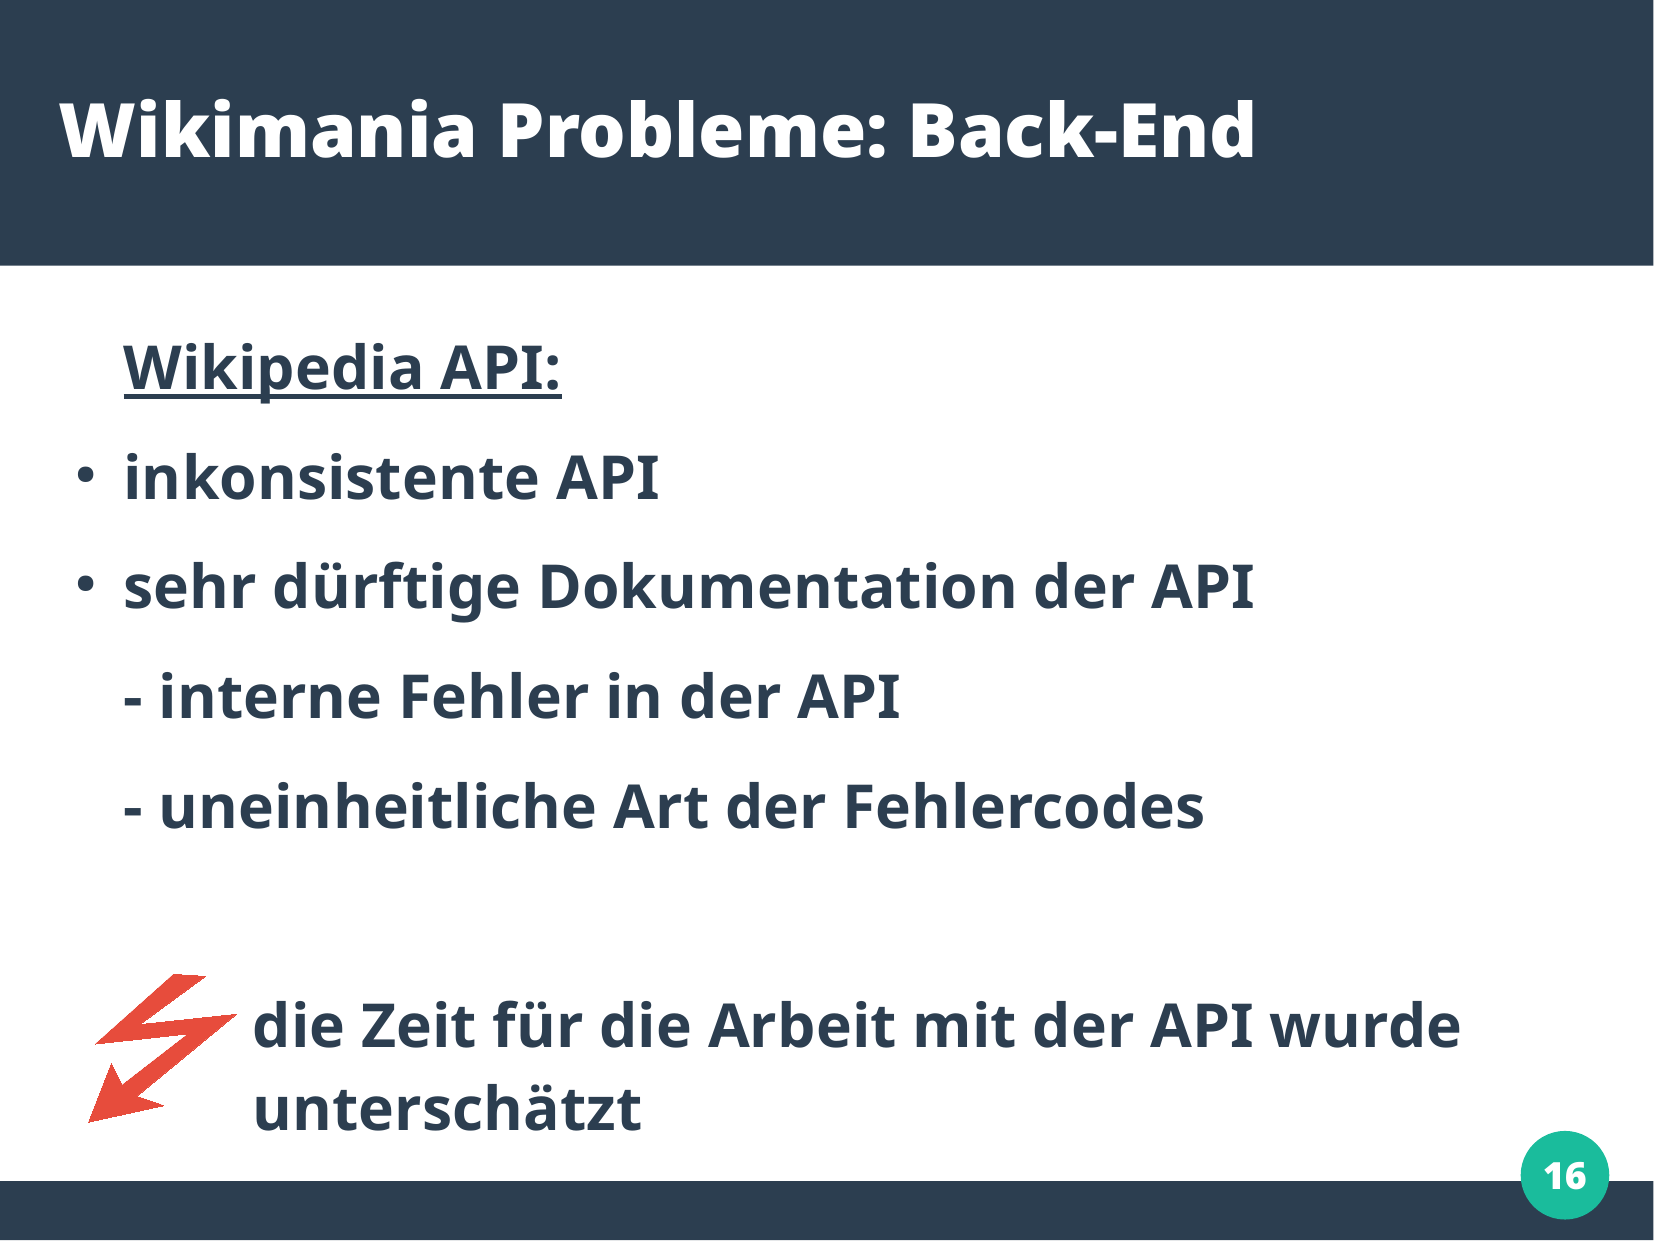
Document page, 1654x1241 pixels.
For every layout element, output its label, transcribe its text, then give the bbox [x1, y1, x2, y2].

title Wikimania Probleme: Back-End [59, 49, 1595, 207]
list Wikipedia API: inkonsistente API sehr dürftige Dokumentation der API - interne Fehler in der API - uneinheitliche Art der Fehlercodes die Zeit für die Arbeit mit der API wurde unterschätzt [59, 324, 1595, 1152]
text_box [88, 974, 237, 1123]
